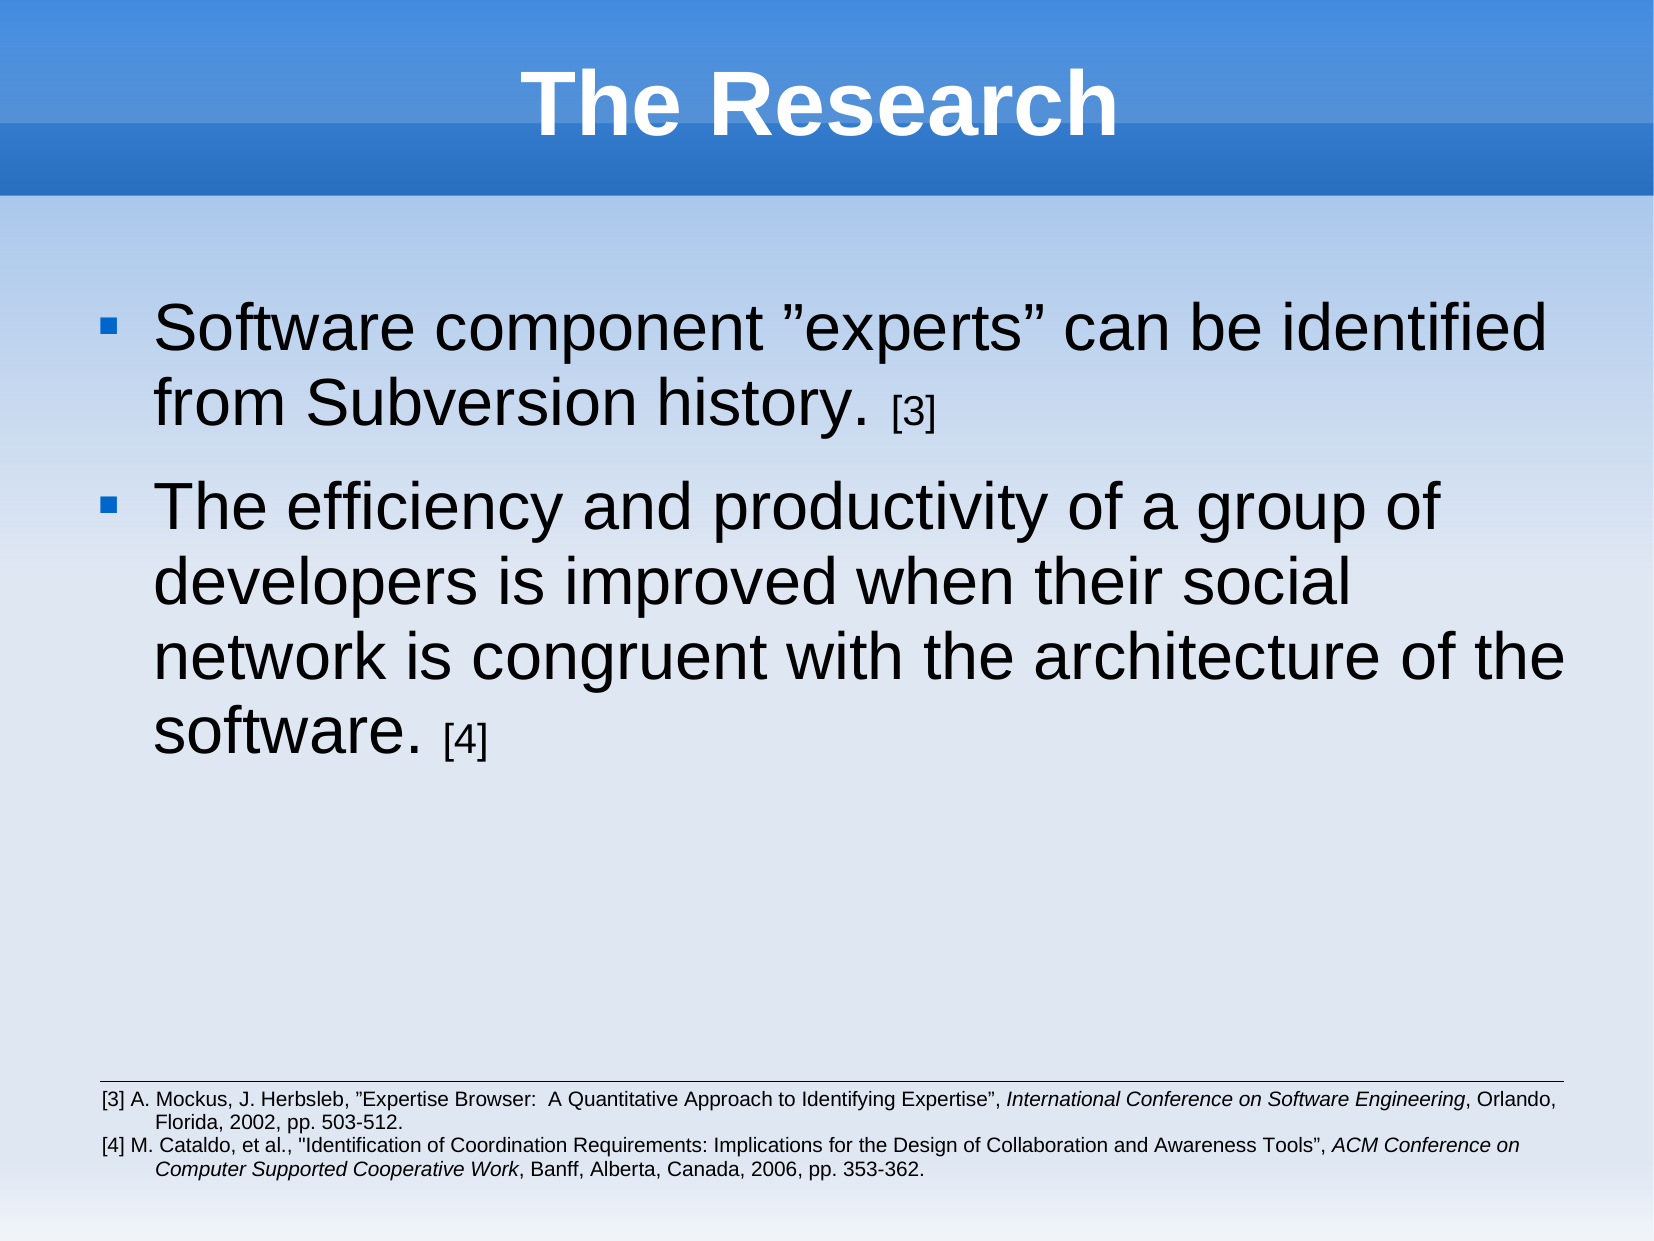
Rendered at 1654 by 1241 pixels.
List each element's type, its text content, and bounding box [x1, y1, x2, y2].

title The Research [76, 0, 1565, 208]
list Software component ”experts” can be identified from Subversion history. [3] The efficiency and productivity of a group of developers is improved when their social network is congruent with the architecture of the software. [4] [82, 290, 1571, 826]
picture [0, 0, 1654, 1241]
text_box [3] A. Mockus, J. Herbsleb, ”Expertise Browser: A Quantitative Approach to Identifying Expertise”, International Conference on Software Engineering, Orlando, Florida, 2002, pp. 503-512. [4] M. Cataldo, et al., "Identification of Coordination Requirements: Implications for the Design of Collaboration and Awareness Tools”, ACM Conference on Computer Supported Cooperative Work, Banff, Alberta, Canada, 2006, pp. 353-362. [84, 1087, 1576, 1201]
